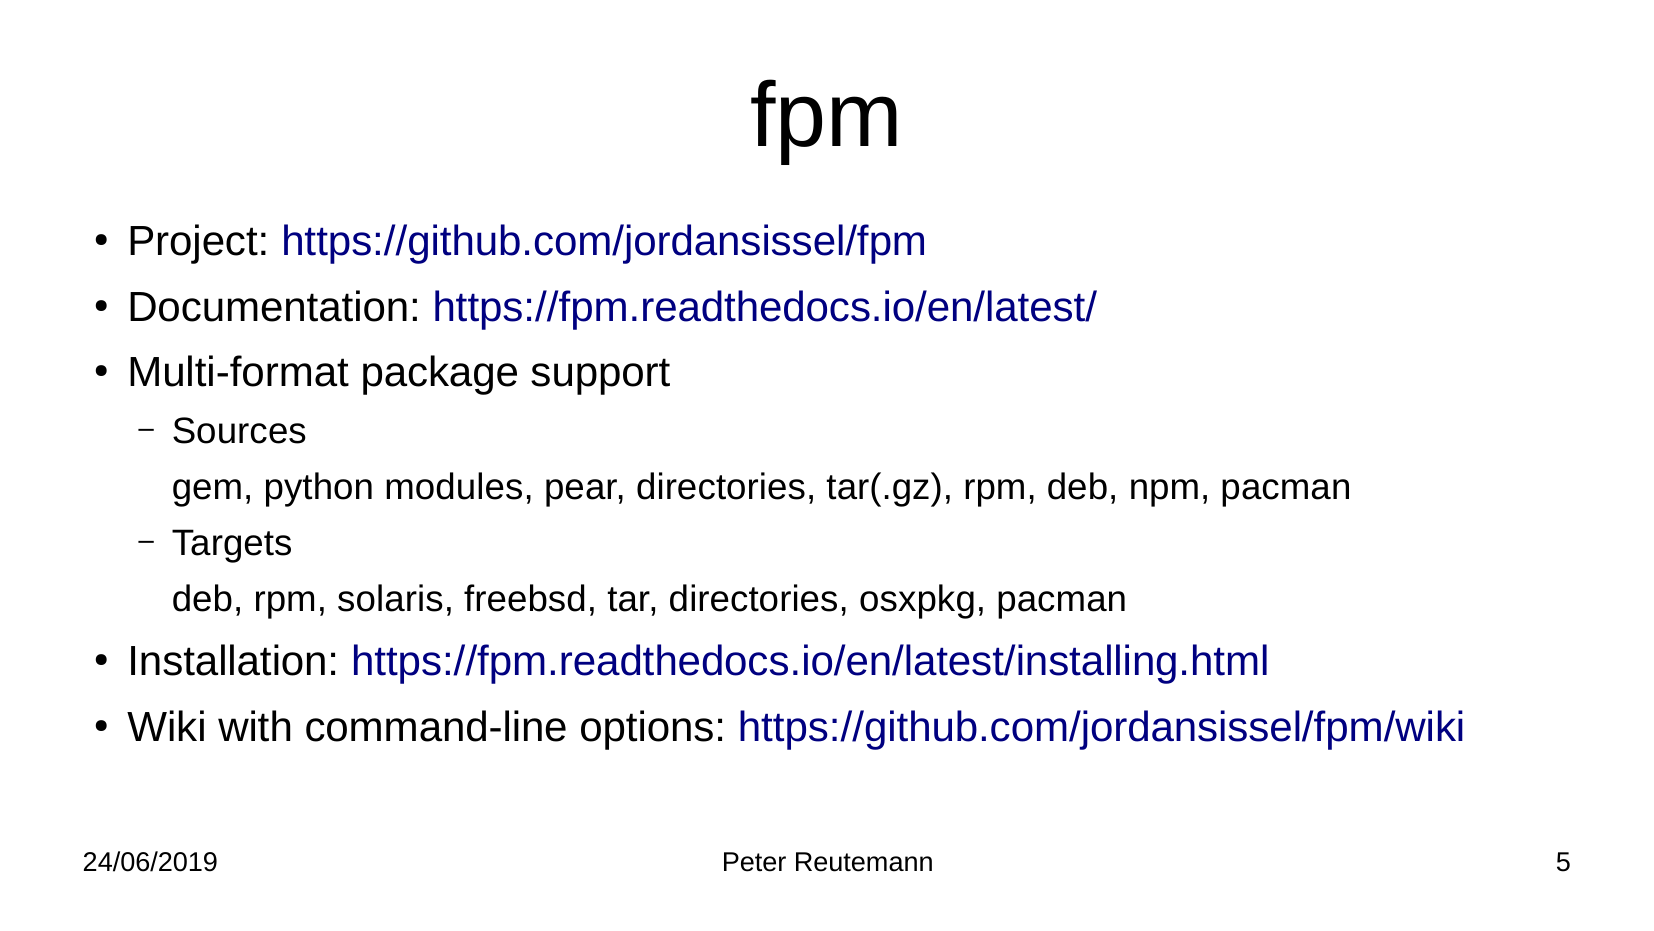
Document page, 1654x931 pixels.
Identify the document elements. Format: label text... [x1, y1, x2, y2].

list Project: https://github.com/jordansissel/fpm Documentation: https://fpm.readthedocs.io/en/latest/ Multi-format package support Sources gem, python modules, pear, directories, tar(.gz), rpm, deb, npm, pacman Targets deb, rpm, solaris, freebsd, tar, directories, osxpkg, pacman Installation: https://fpm.readthedocs.io/en/latest/installing.html Wiki with command-line options: https://github.com/jordansissel/fpm/wiki [82, 217, 1571, 758]
title fpm [82, 37, 1571, 193]
